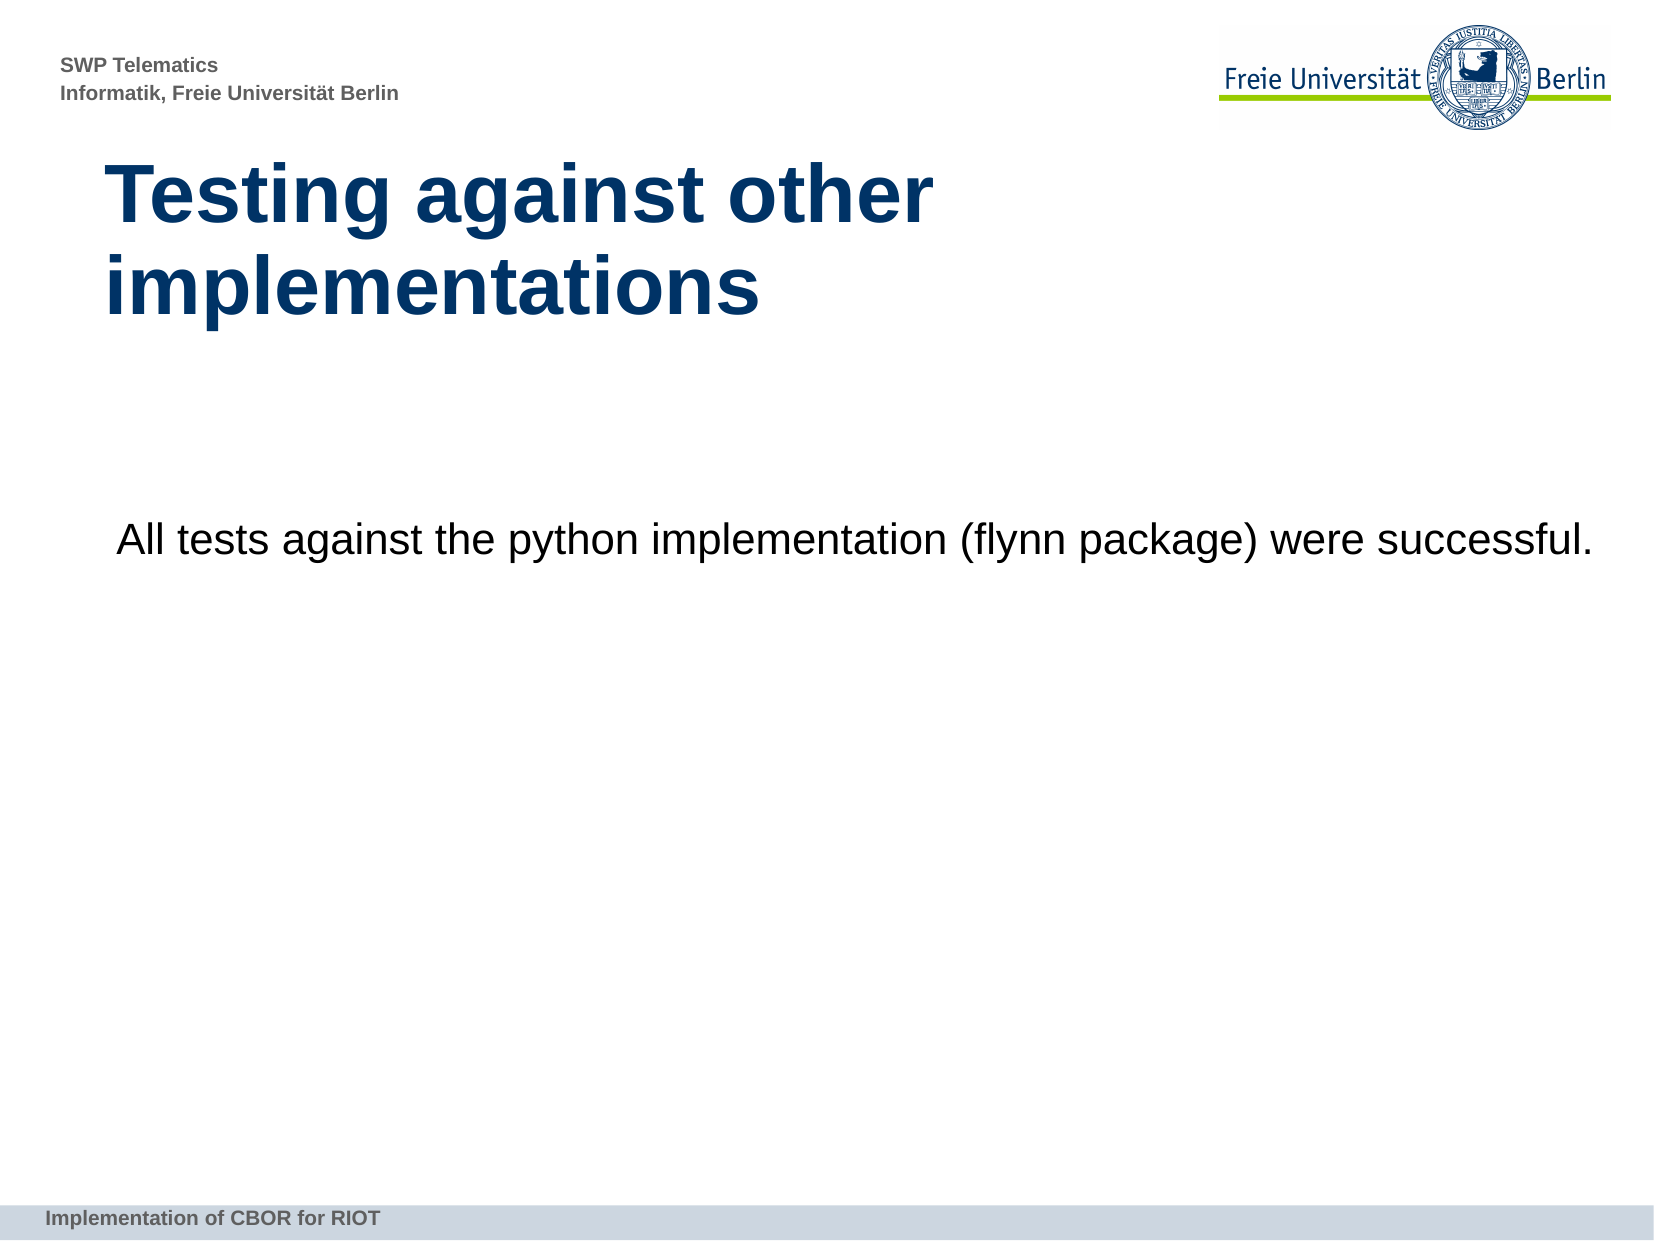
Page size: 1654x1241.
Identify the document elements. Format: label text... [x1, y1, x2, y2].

list All tests against the python implementation (flynn package) were successful. [45, 270, 1609, 1126]
title Testing against other implementations [45, 147, 1609, 270]
picture [1219, 25, 1611, 130]
